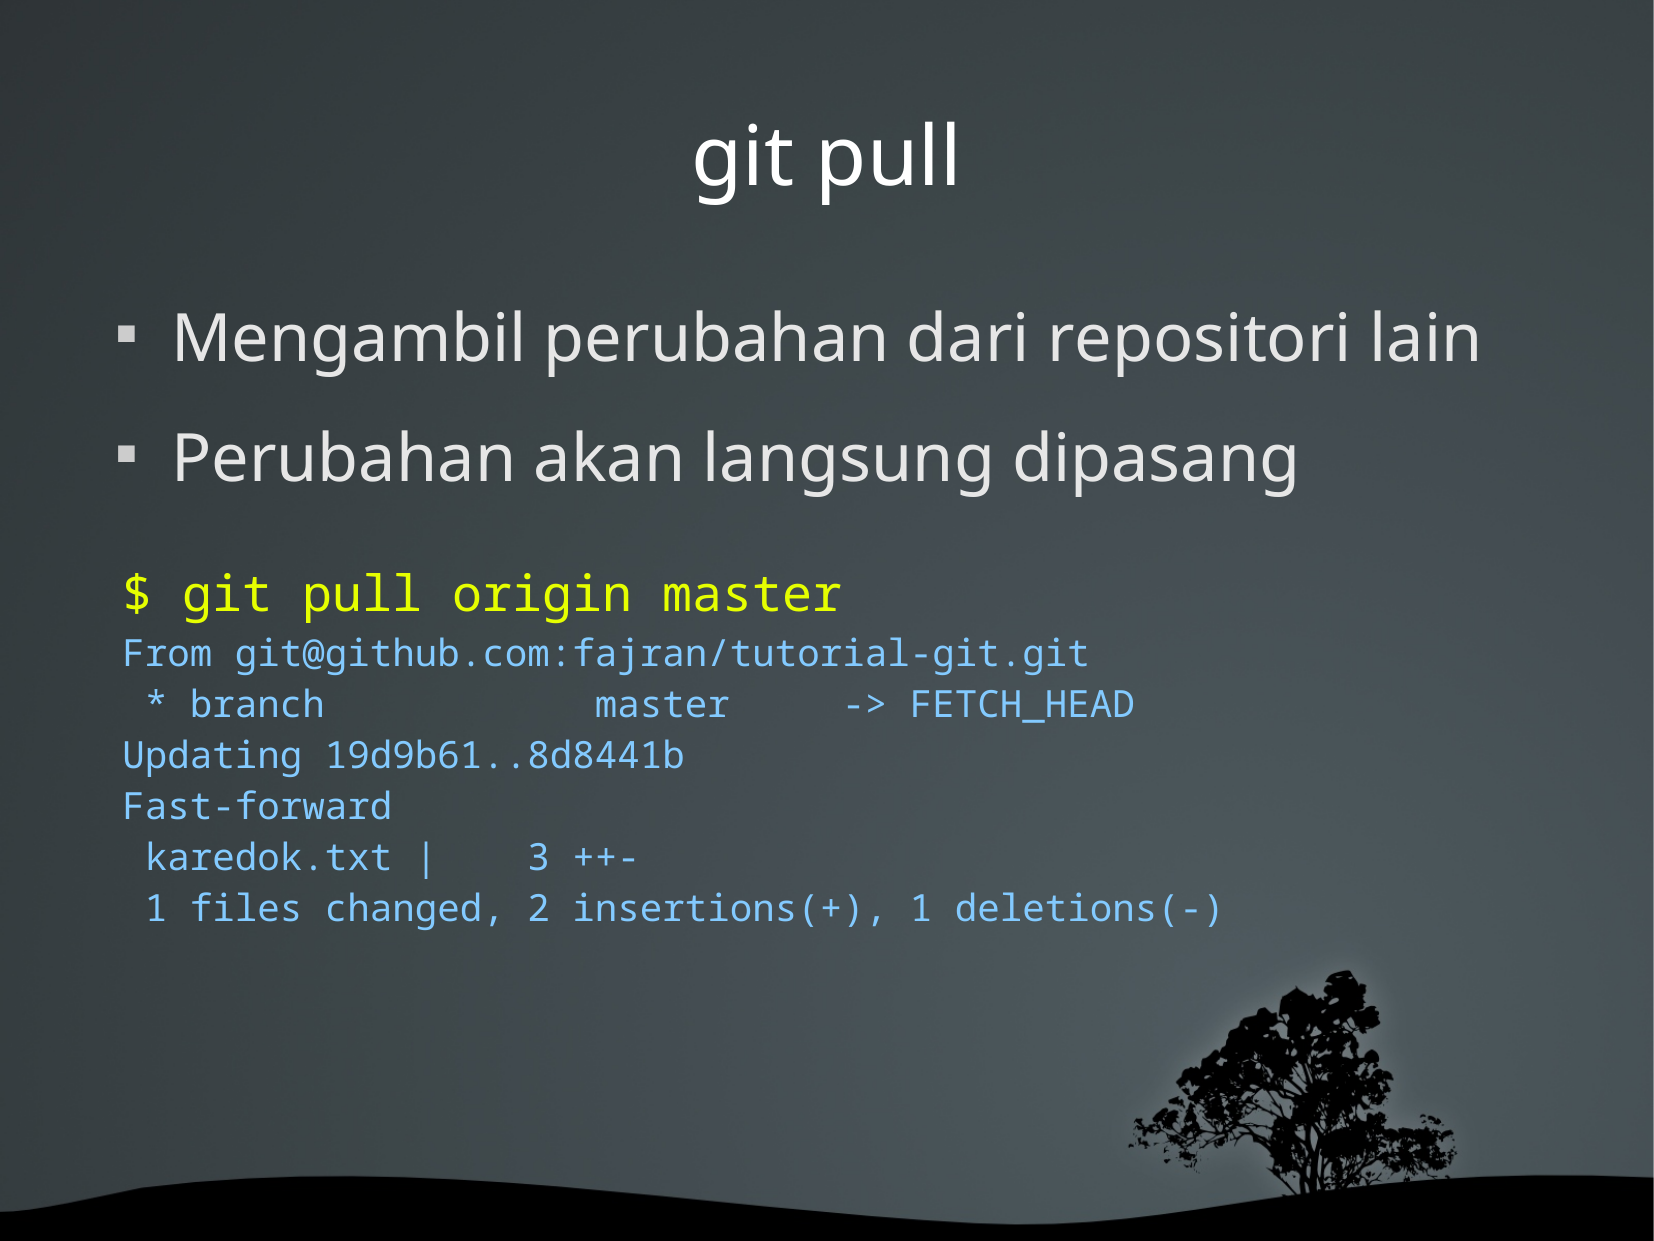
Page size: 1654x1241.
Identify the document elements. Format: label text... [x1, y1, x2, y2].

picture [0, 0, 1654, 1241]
title git pull [82, 49, 1571, 257]
list Mengambil perubahan dari repositori lain Perubahan akan langsung dipasang [82, 290, 1571, 1109]
